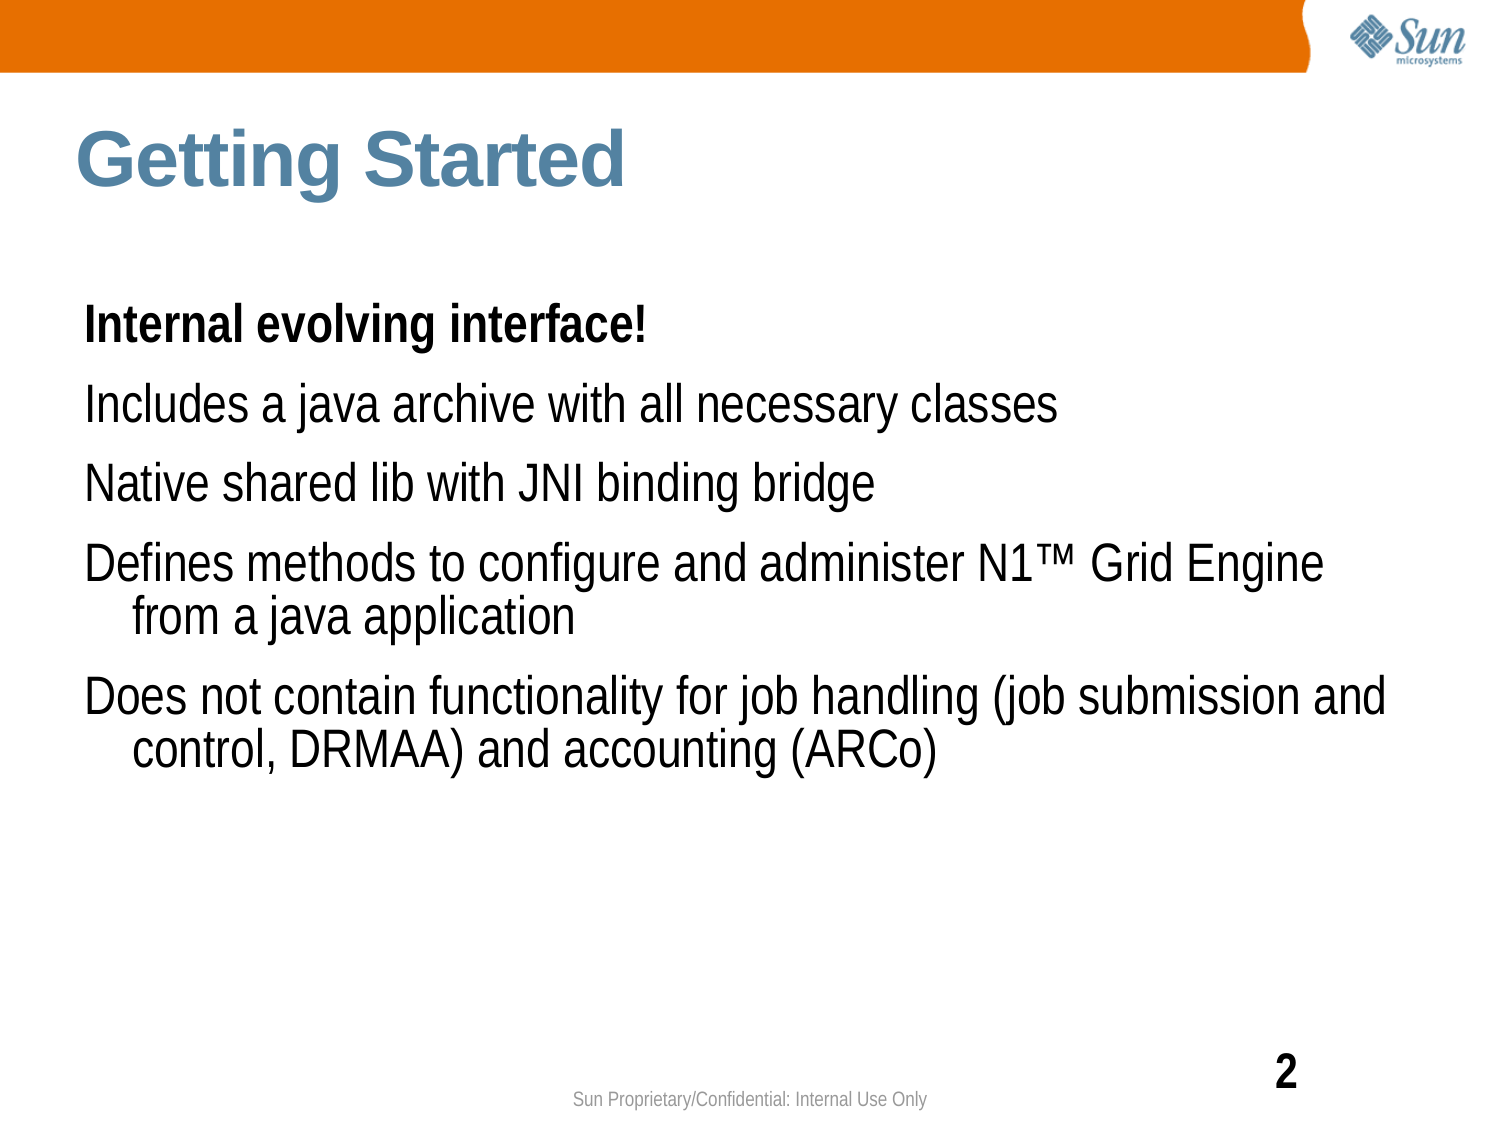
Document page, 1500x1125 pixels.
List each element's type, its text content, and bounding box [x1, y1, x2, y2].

title Getting Started [75, 122, 1438, 228]
text_box [606, 483, 610, 542]
list Internal evolving interface! Includes a java archive with all necessary classes Native shared lib with JNI binding bridge Defines methods to configure and administer N1™ Grid Engine from a java application Does not contain functionality for job handling (job submission and control, DRMAA) and accounting (ARCo) [64, 299, 1402, 976]
picture [0, 0, 1500, 75]
